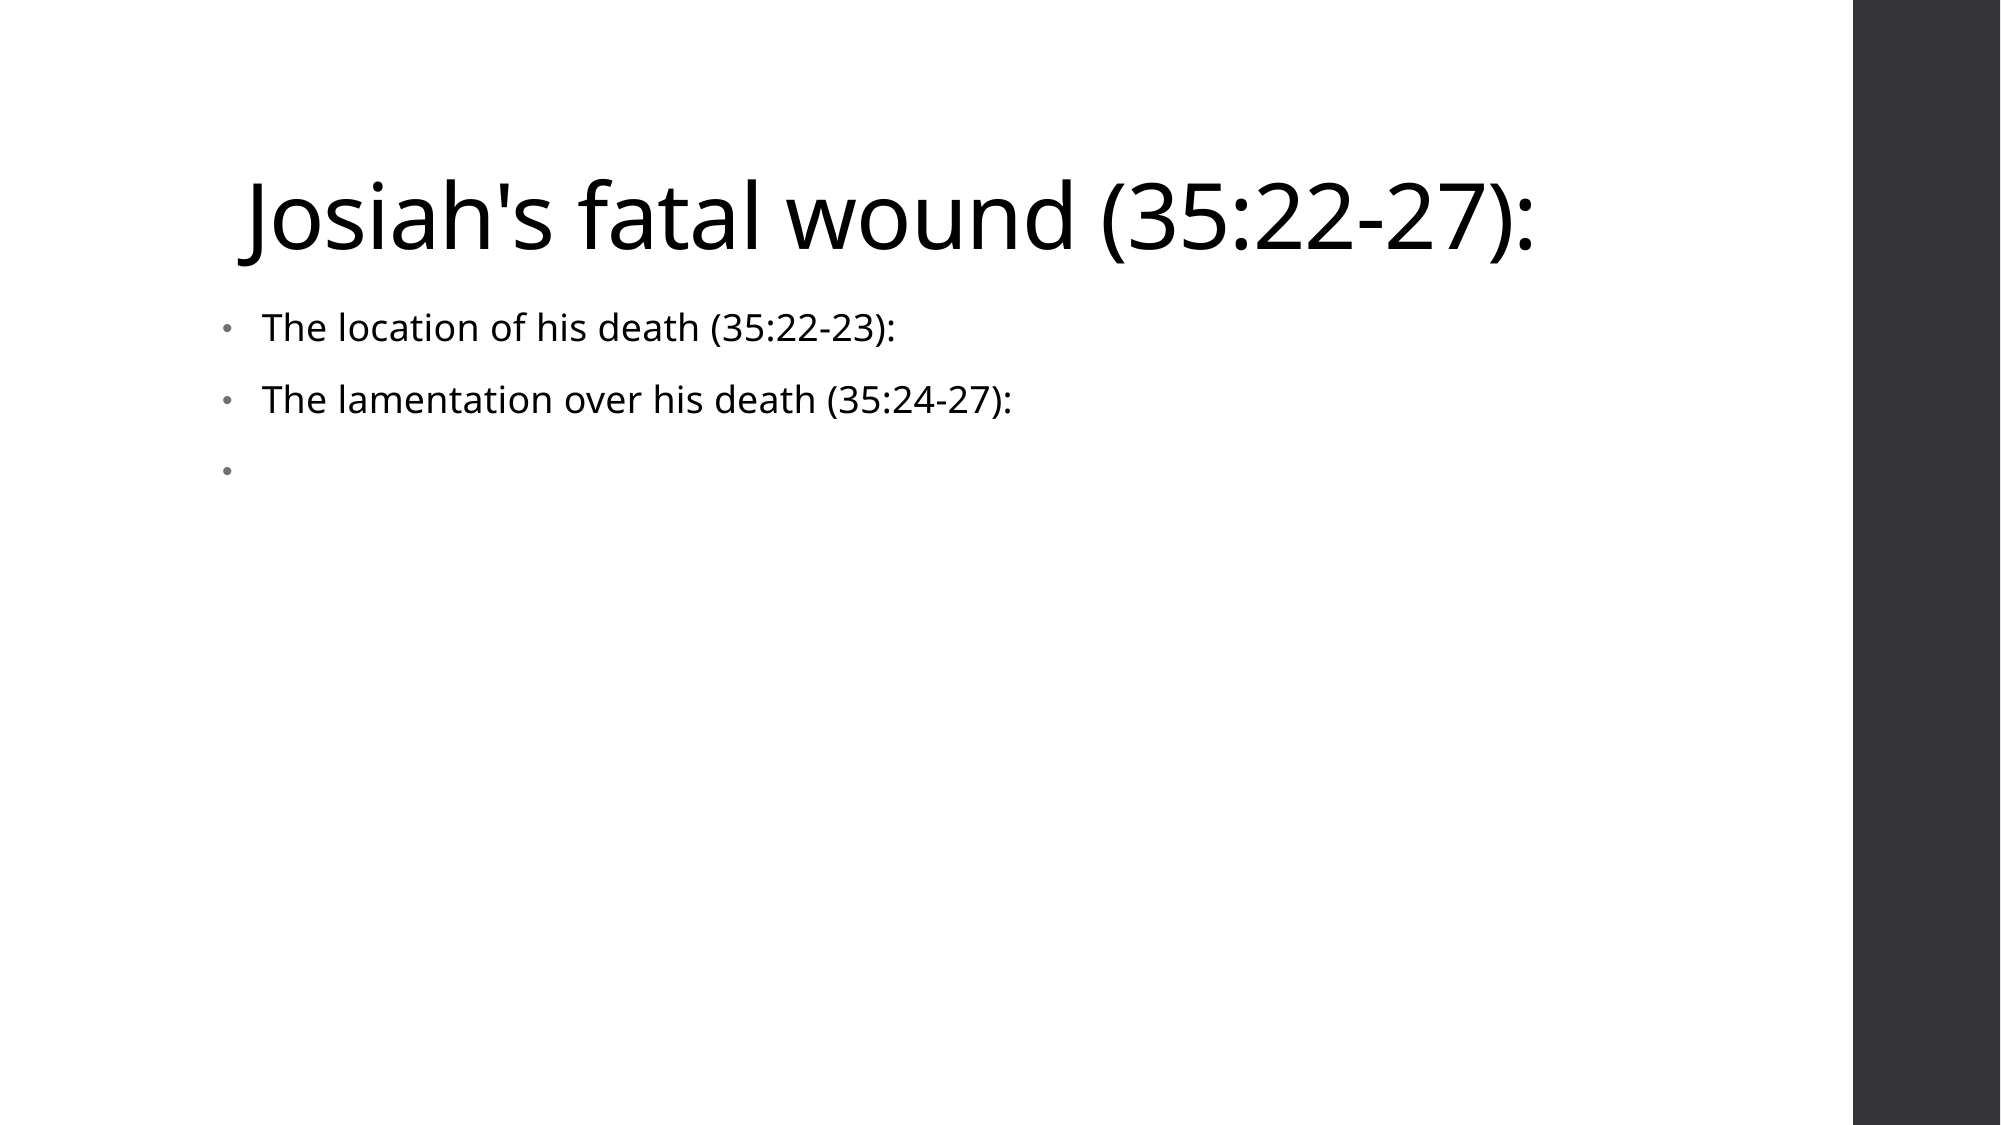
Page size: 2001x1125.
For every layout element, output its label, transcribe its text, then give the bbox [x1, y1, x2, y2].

title Josiah's fatal wound (35:22-27): [206, 60, 1797, 278]
list The location of his death (35:22-23): The lamentation over his death (35:24-27): [206, 299, 1617, 1014]
